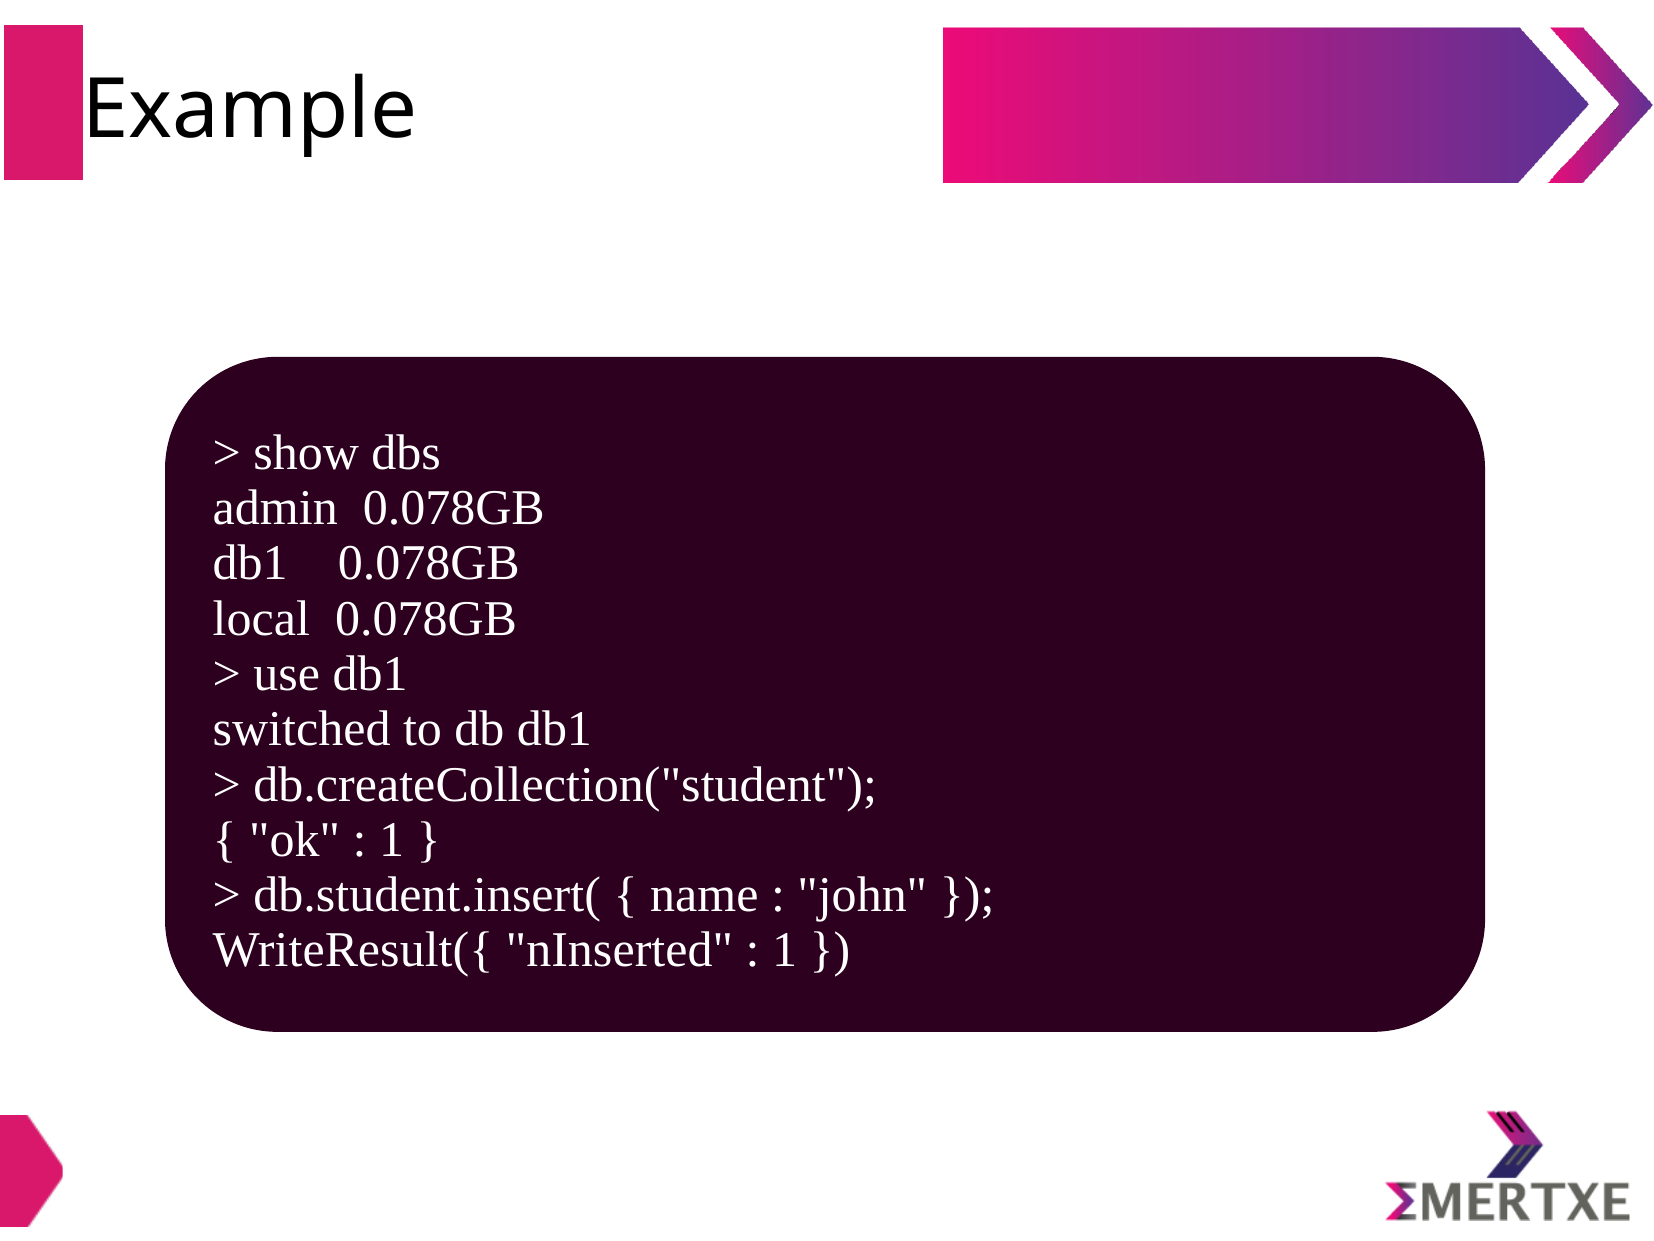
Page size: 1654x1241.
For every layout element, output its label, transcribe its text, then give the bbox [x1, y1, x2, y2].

text_box > show dbs admin 0.078GB db1 0.078GB local 0.078GB > use db1 switched to db db1 > db.createCollection("student"); { "ok" : 1 } > db.student.insert( { name : "john" }); WriteResult({ "nInserted" : 1 }) [165, 356, 1486, 1032]
picture [1385, 1107, 1631, 1221]
picture [1571, 27, 1653, 183]
title Example [82, 2, 1571, 210]
